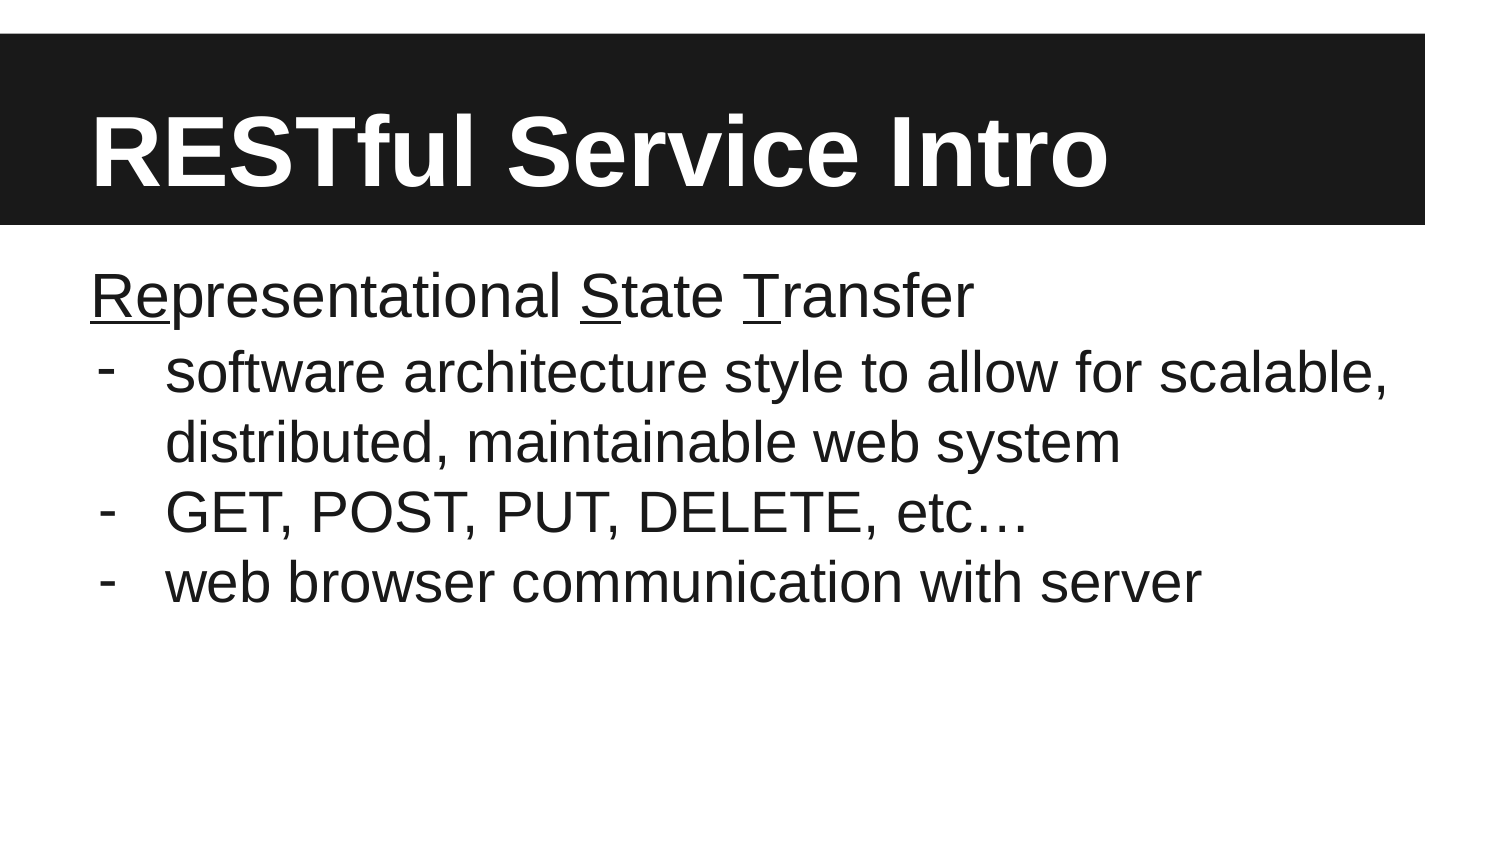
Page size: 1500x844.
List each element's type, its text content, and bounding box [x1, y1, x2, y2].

list Representational State Transfer software architecture style to allow for scalable, distributed, maintainable web system GET, POST, PUT, DELETE, etc… web browser communication with server [75, 239, 1425, 808]
title RESTful Service Intro [75, 33, 1425, 221]
